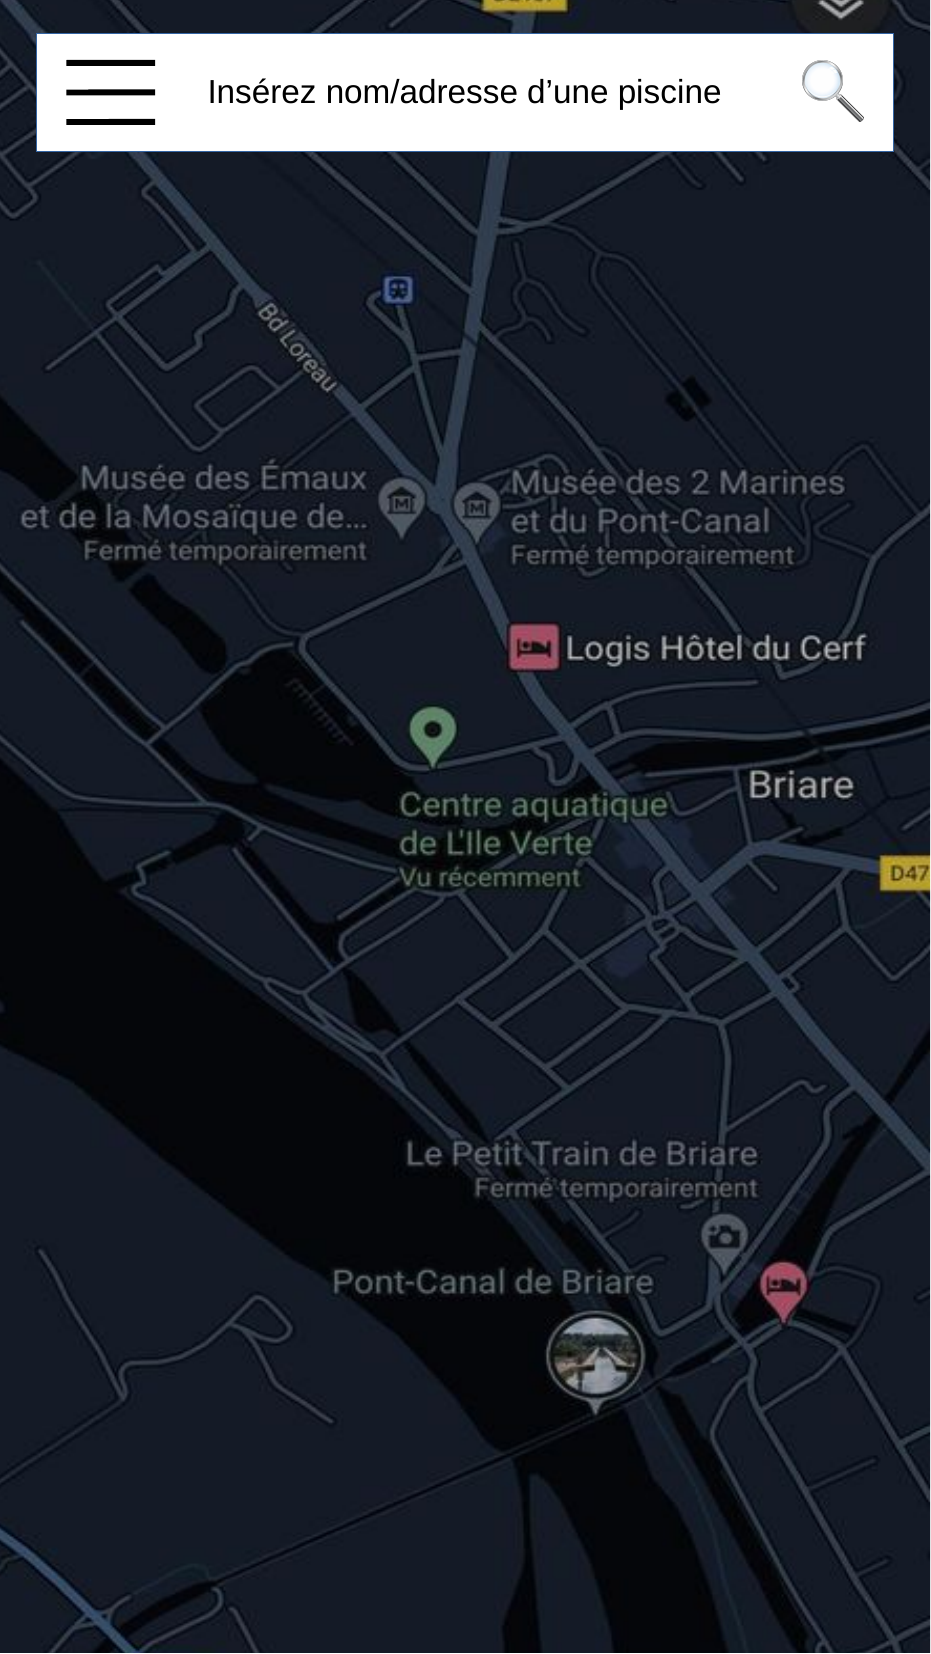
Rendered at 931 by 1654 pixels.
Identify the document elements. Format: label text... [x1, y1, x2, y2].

picture [0, 0, 931, 1653]
text_box [36, 33, 184, 152]
text_box Insérez nom/adresse d’une piscine [184, 33, 746, 152]
text_box [746, 33, 894, 152]
